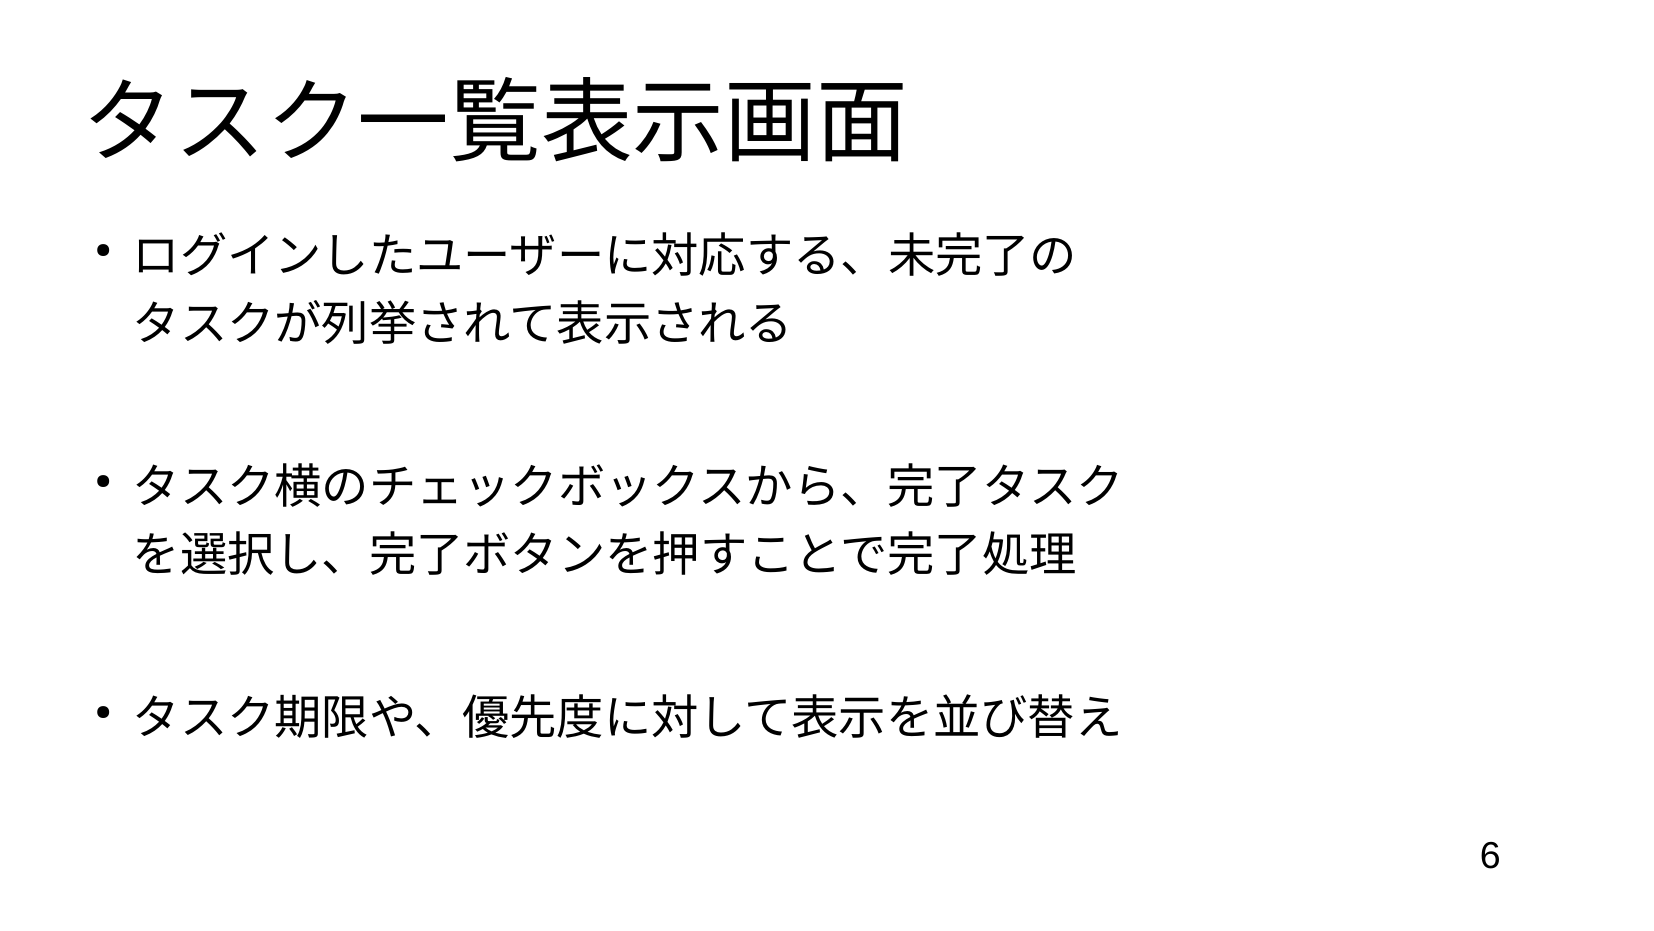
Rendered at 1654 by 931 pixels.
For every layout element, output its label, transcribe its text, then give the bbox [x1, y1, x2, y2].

title タスク一覧表示画面 [82, 37, 1571, 193]
text_box 6 [1465, 826, 1654, 897]
list ログインしたユーザーに対応する、未完了の タスクが列挙されて表示される タスク横のチェックボックスから、完了タスク を選択し、完了ボタンを押すことで完了処理 タスク期限や、優先度に対して表示を並び替え [82, 217, 1571, 758]
